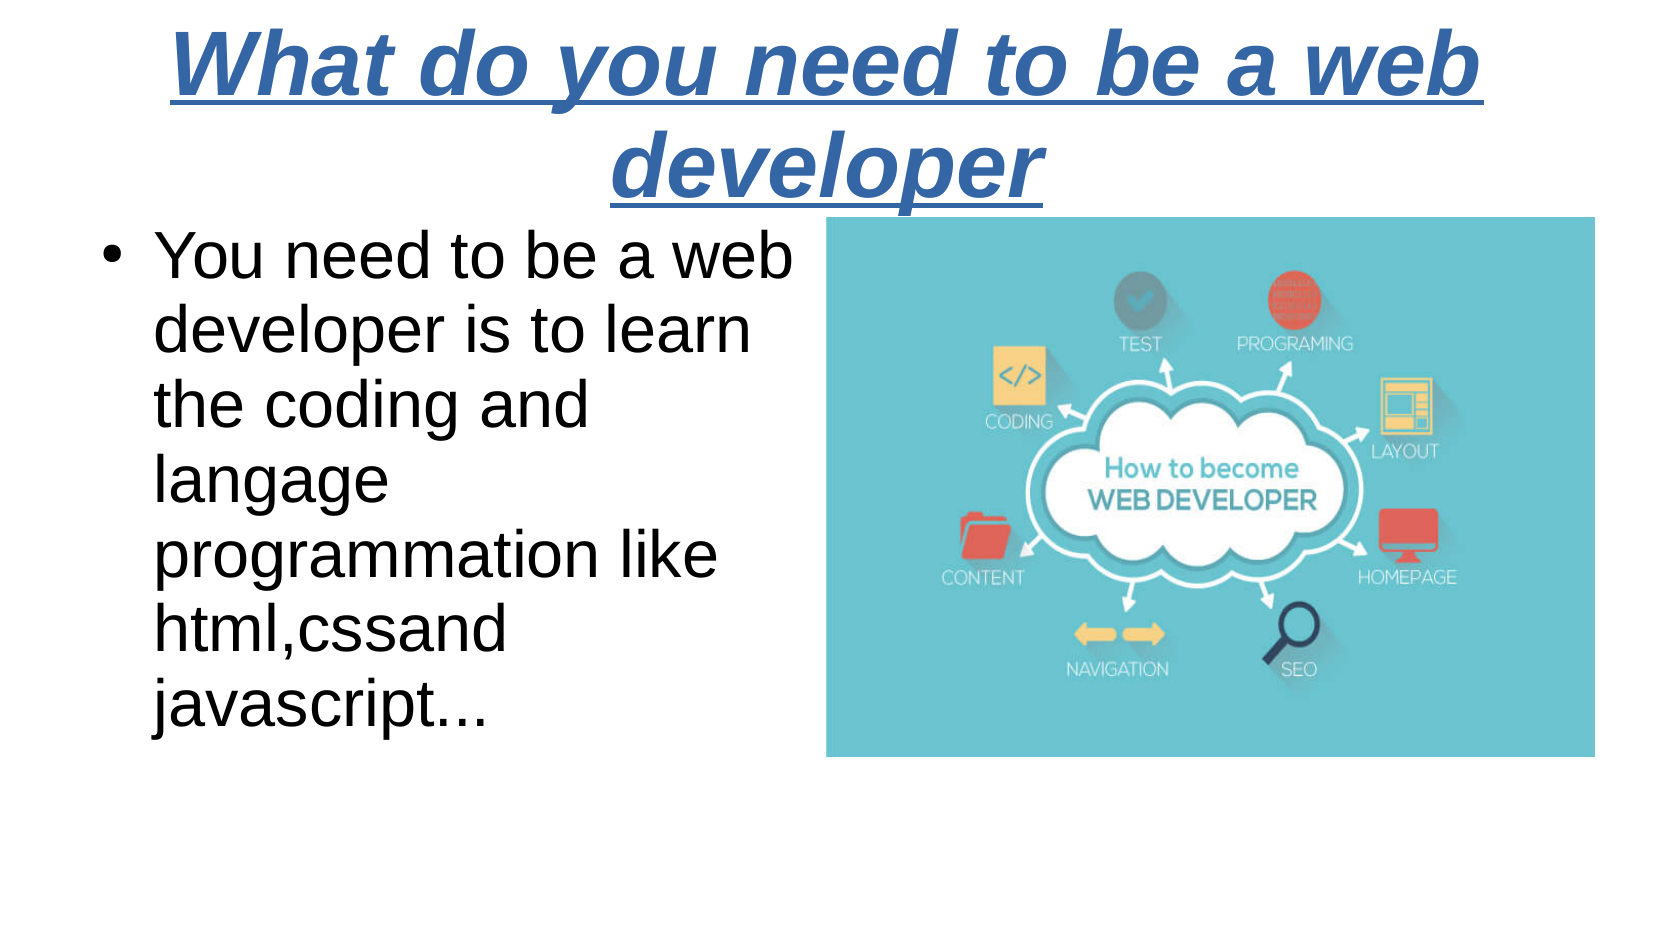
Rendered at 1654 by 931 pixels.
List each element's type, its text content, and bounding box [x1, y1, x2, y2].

title What do you need to be a web developer [82, 12, 1571, 218]
picture [826, 217, 1595, 758]
list You need to be a web developer is to learn the coding and langage programmation like html,cssand javascript... [82, 217, 809, 758]
